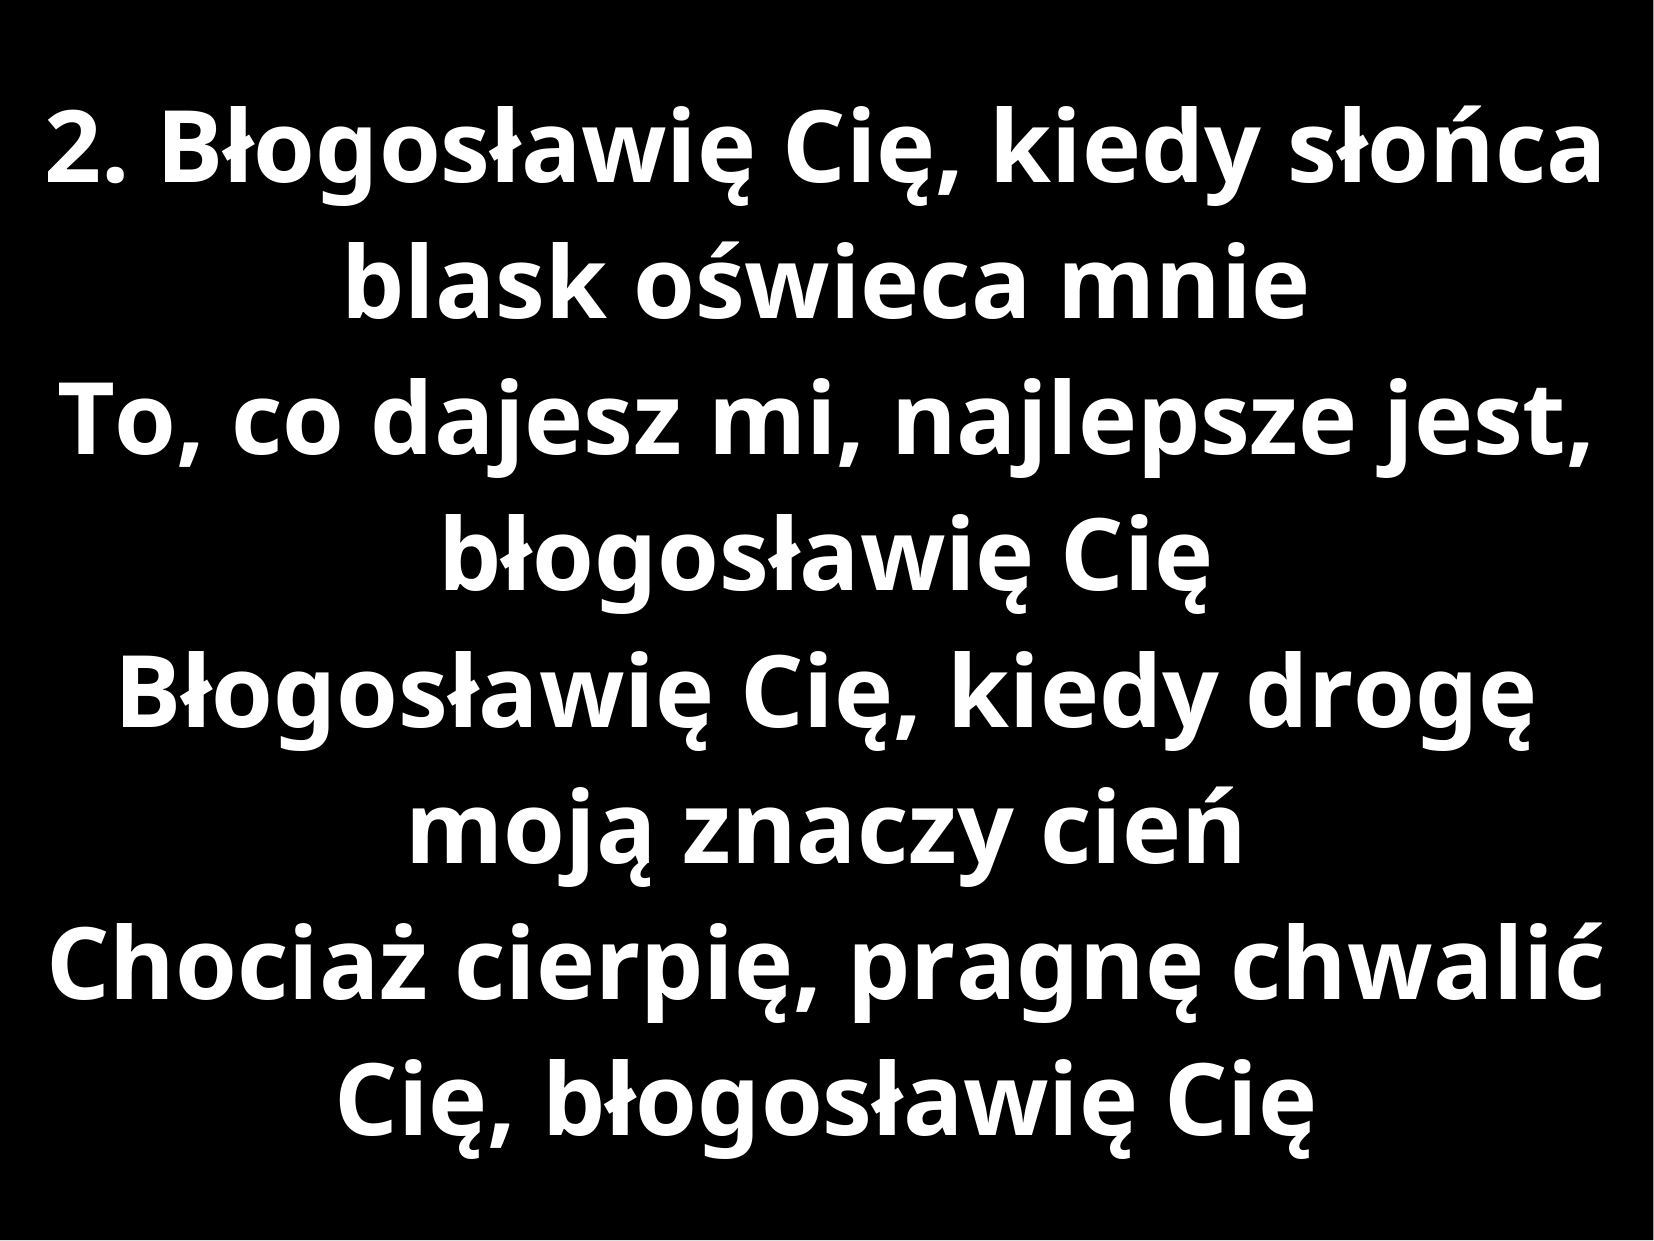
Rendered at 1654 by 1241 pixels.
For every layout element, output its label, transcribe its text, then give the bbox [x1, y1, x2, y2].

title 2. Błogosławię Cię, kiedy słońca blask oświeca mnie To, co dajesz mi, najlepsze jest, błogosławię Cię Błogosławię Cię, kiedy drogę moją znaczy cień Chociaż cierpię, pragnę chwalić Cię, błogosławię Cię [0, 0, 1654, 1241]
